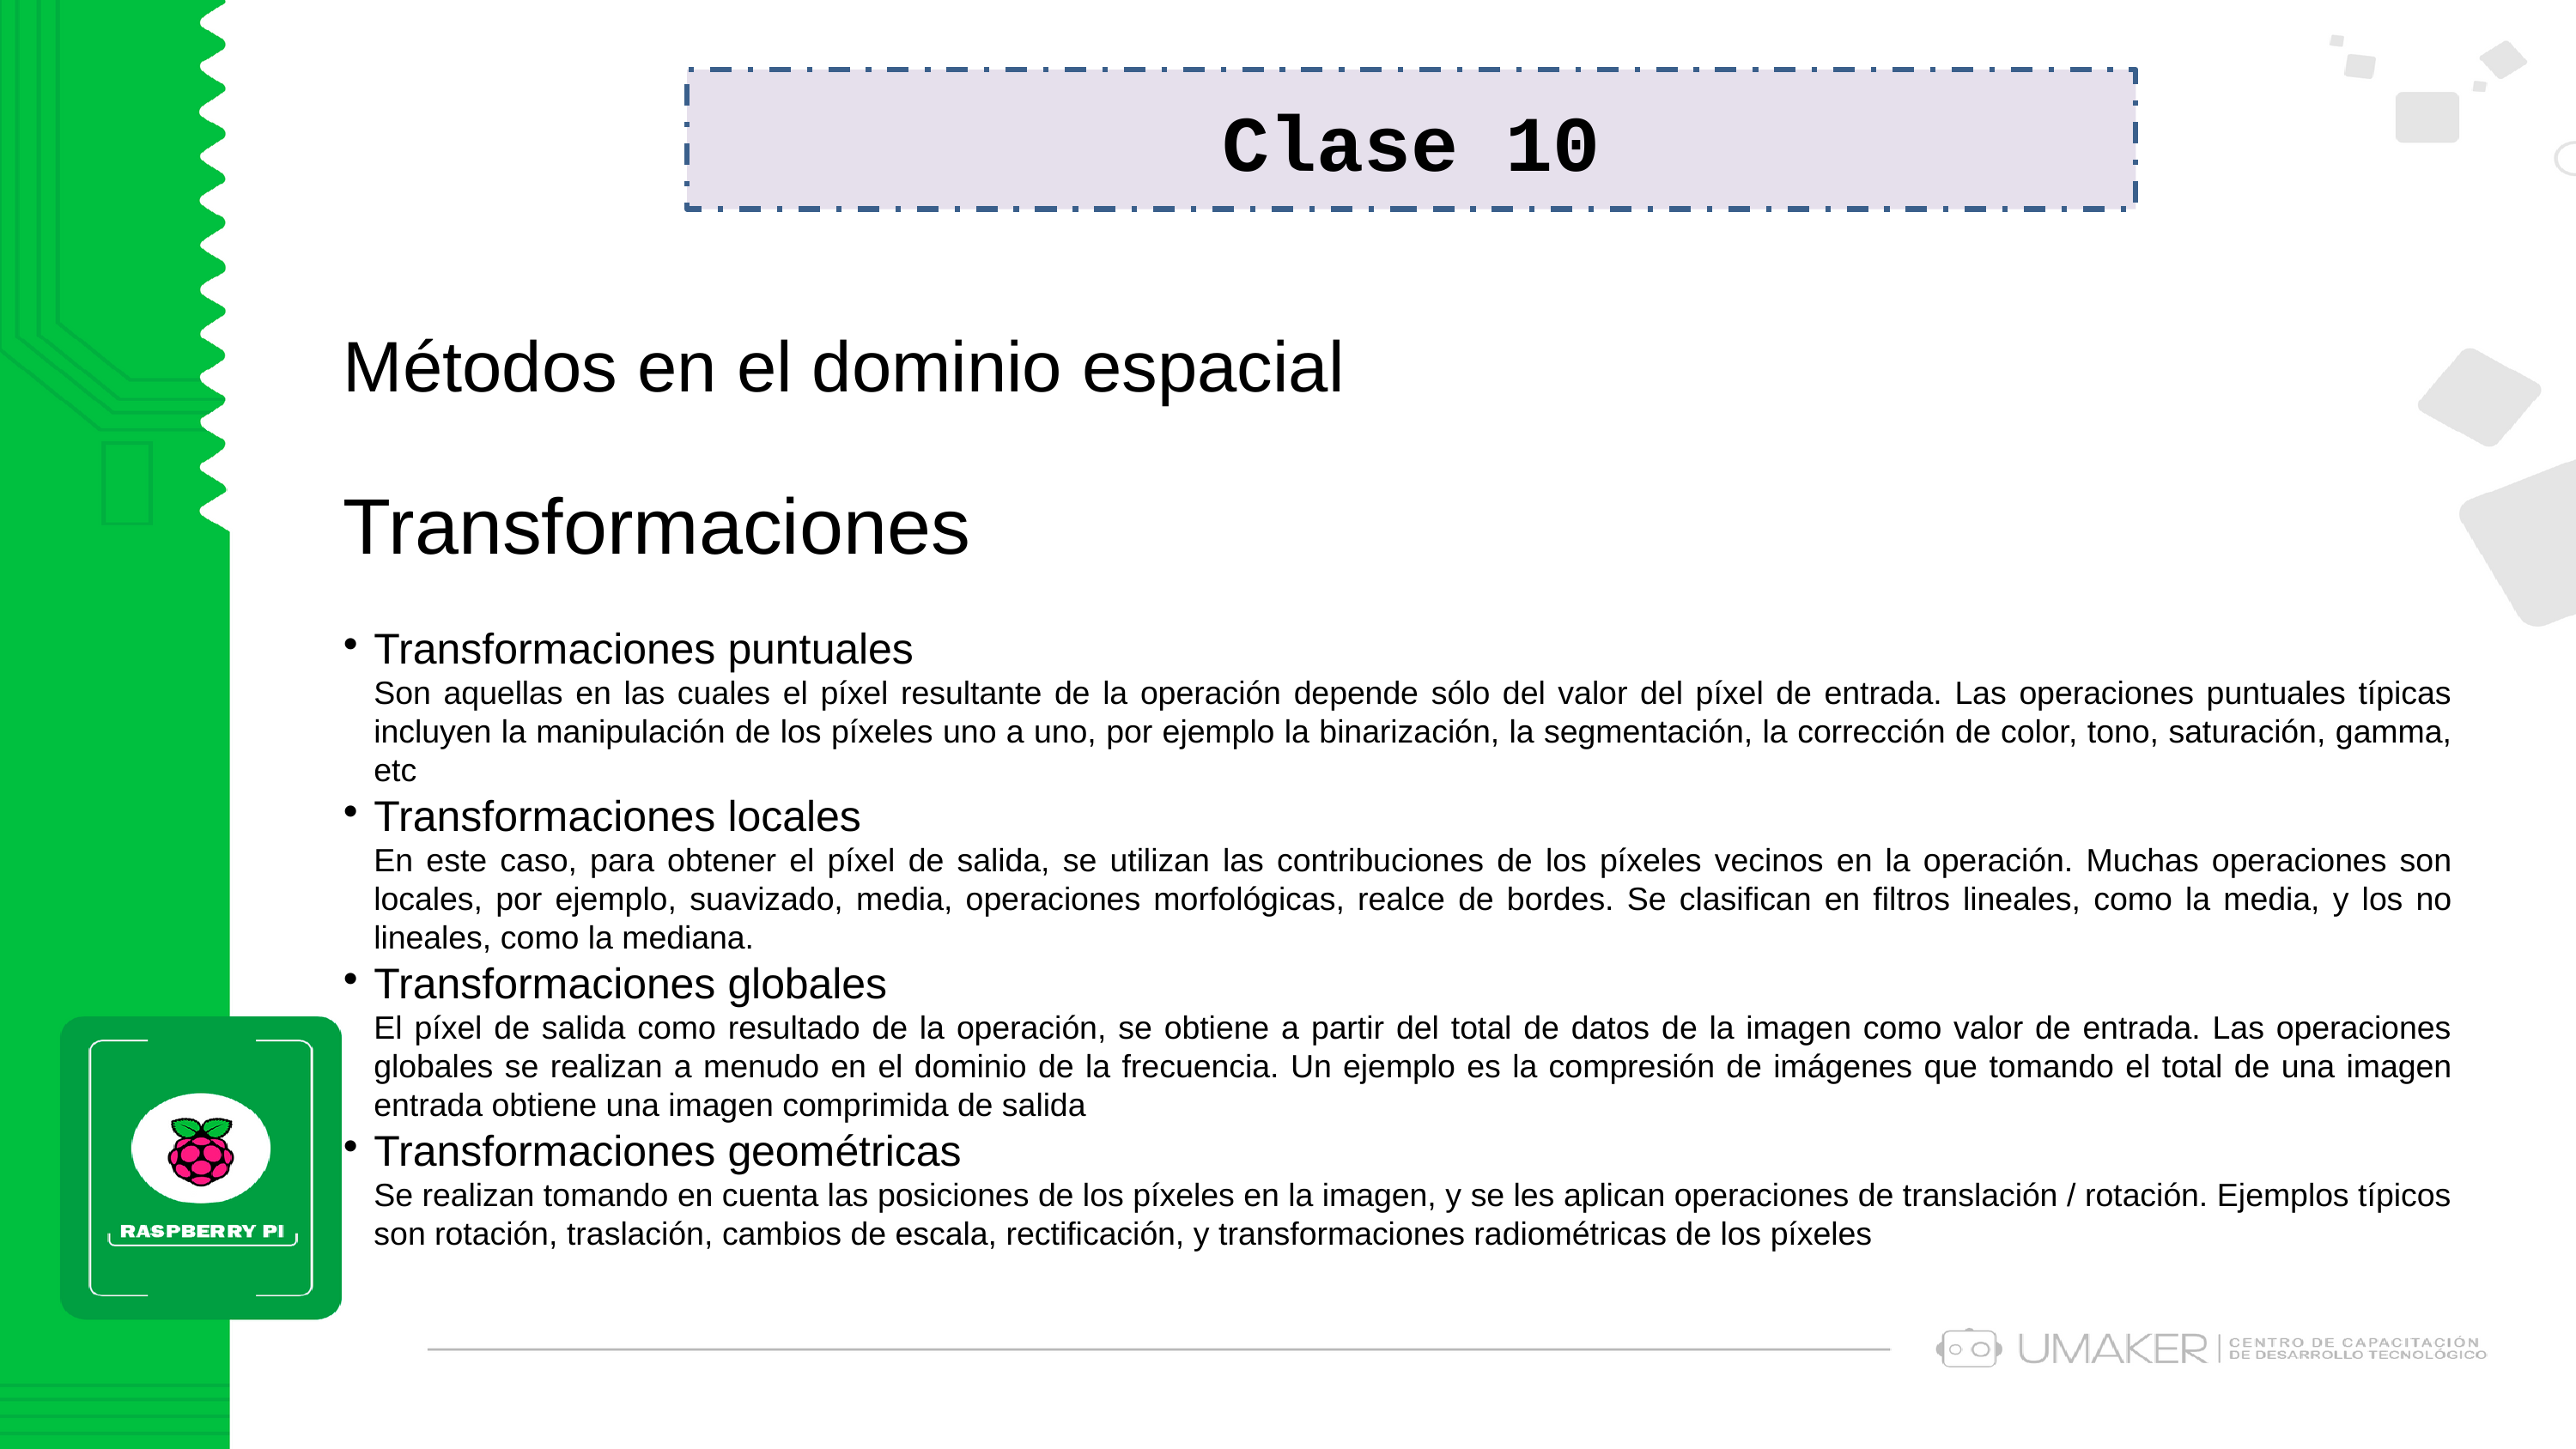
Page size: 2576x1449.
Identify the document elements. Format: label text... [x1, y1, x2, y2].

picture [0, 0, 2576, 1449]
text_box Métodos en el dominio espacial Transformaciones Transformaciones puntuales Son aquellas en las cuales el píxel resultante de la operación depende sólo del valor del píxel de entrada. Las operaciones puntuales típicas incluyen la manipulación de los píxeles uno a uno, por ejemplo la binarización, la segmentación, la corrección de color, tono, saturación, gamma, etc Transformaciones locales En este caso, para obtener el píxel de salida, se utilizan las contribuciones de los píxeles vecinos en la operación. Muchas operaciones son locales, por ejemplo, suavizado, media, operaciones morfológicas, realce de bordes. Se clasifican en filtros lineales, como la media, y los no lineales, como la mediana. Transformaciones globales El píxel de salida como resultado de la operación, se obtiene a partir del total de datos de la imagen como valor de entrada. Las operaciones globales se realizan a menudo en el dominio de la frecuencia. Un ejemplo es la compresión de imágenes que tomando el total de una imagen entrada obtiene una imagen comprimida de salida Transformaciones geométricas Se realizan tomando en cuenta las posiciones de los píxeles en la imagen, y se les aplican operaciones de translación / rotación. Ejemplos típicos son rotación, traslación, cambios de escala, rectificación, y transformaciones radiométricas de los píxeles [331, 314, 2465, 1207]
text_box Clase 10 [687, 70, 2136, 209]
